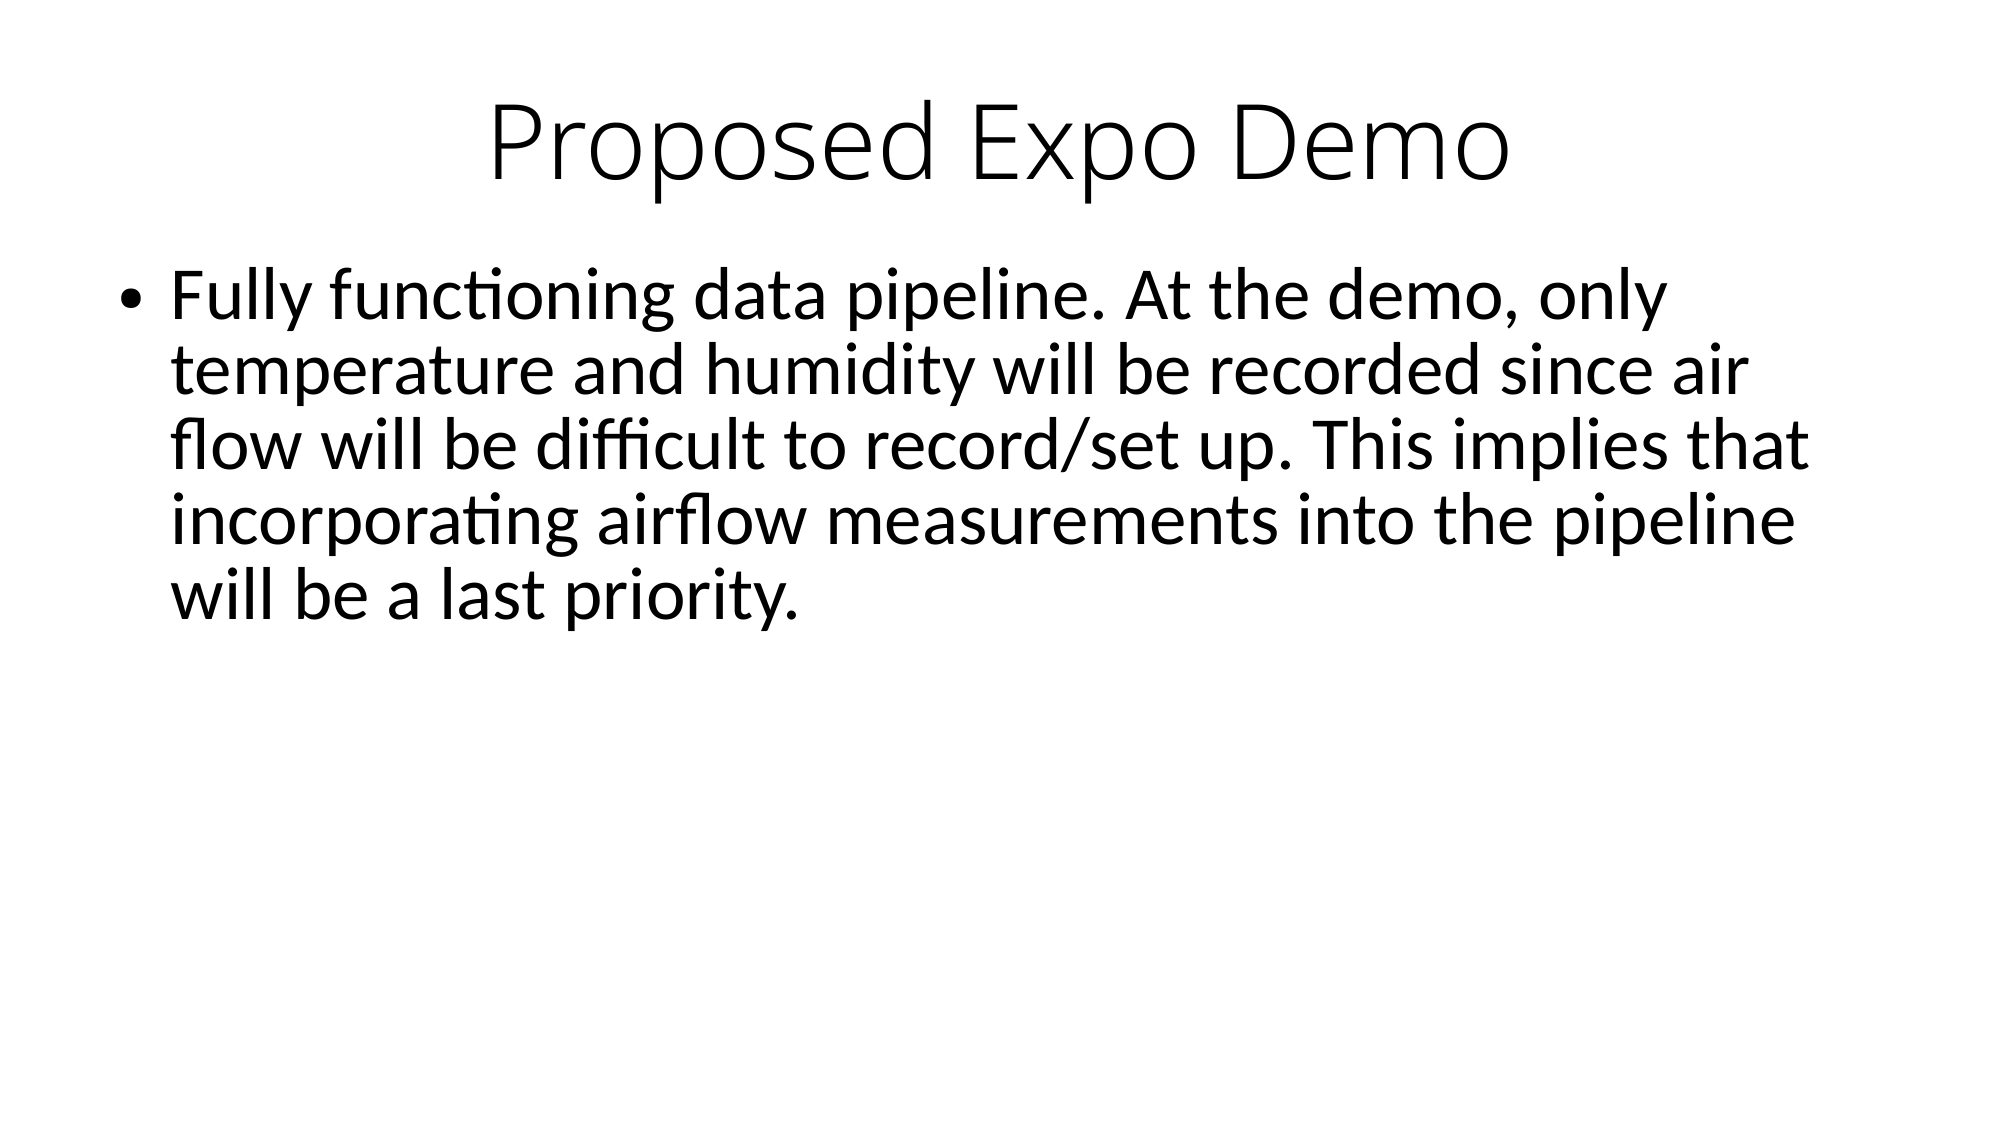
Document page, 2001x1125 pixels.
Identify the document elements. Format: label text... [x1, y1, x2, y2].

list Fully functioning data pipeline. At the demo, only temperature and humidity will be recorded since air flow will be difficult to record/set up. This implies that incorporating airflow measurements into the pipeline will be a last priority. [99, 263, 1900, 916]
title Proposed Expo Demo [99, 44, 1900, 233]
